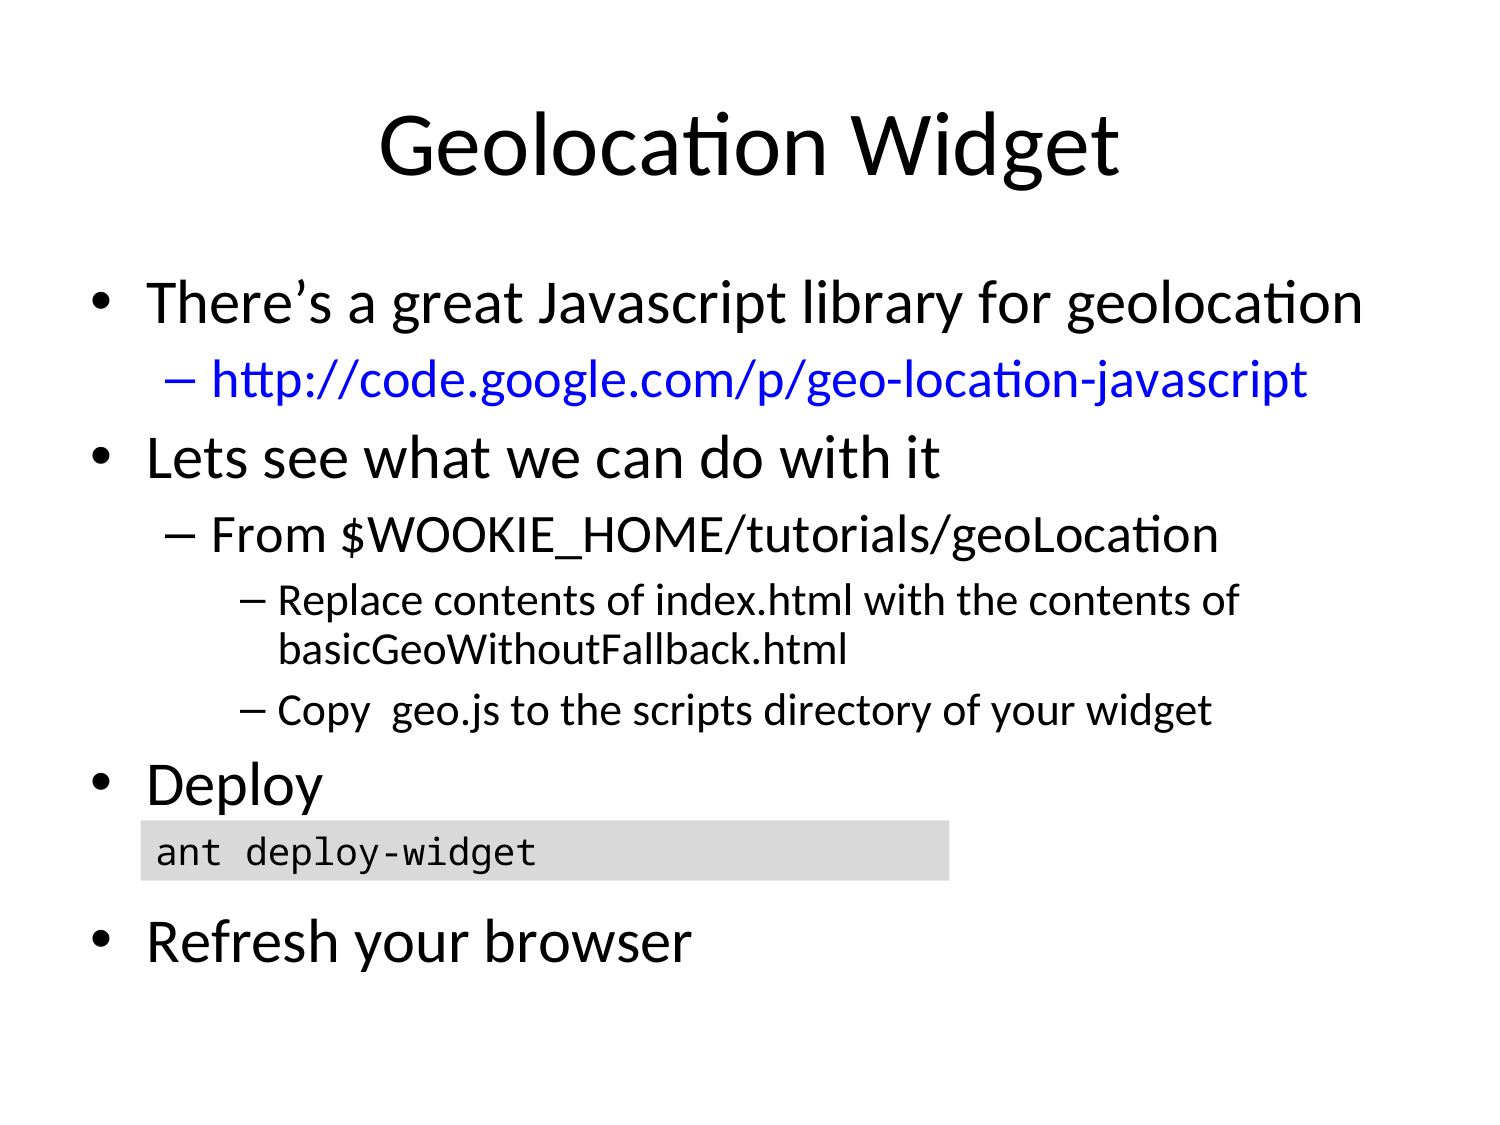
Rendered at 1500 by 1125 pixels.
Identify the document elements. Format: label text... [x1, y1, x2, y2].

text_box ant deploy-widget [140, 820, 950, 881]
title Geolocation Widget [75, 45, 1426, 233]
list There’s a great Javascript library for geolocation http://code.google.com/p/geo-location-javascript Lets see what we can do with it From $WOOKIE_HOME/tutorials/geoLocation Replace contents of index.html with the contents of basicGeoWithoutFallback.html Copy geo.js to the scripts directory of your widget Deploy Refresh your browser [75, 262, 1426, 1125]
